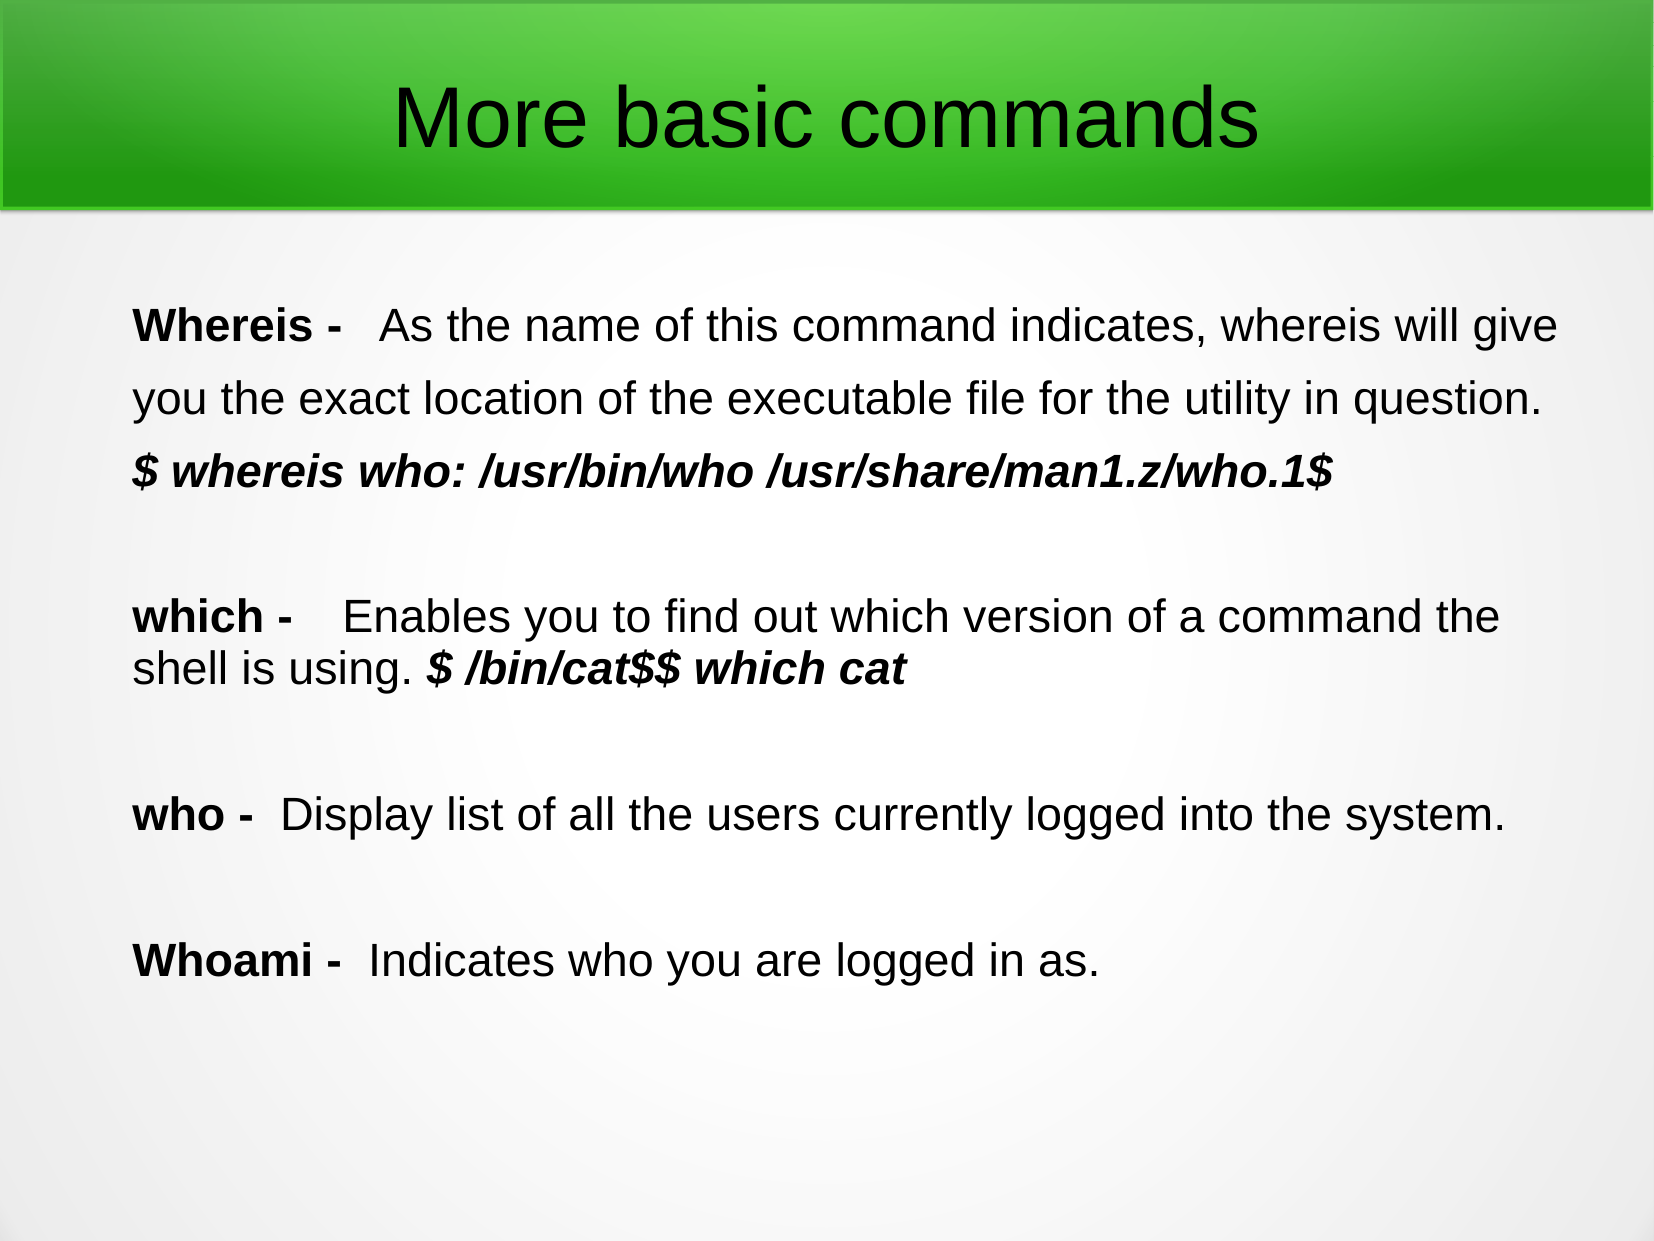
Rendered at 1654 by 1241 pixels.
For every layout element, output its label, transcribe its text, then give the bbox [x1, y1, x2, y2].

list Whereis - As the name of this command indicates, whereis will give you the exact location of the executable file for the utility in question. $ whereis who: /usr/bin/who /usr/share/man1.z/who.1$ which - Enables you to find out which version of a command the shell is using. $ /bin/cat$$ which cat who - Display list of all the users currently logged into the system. Whoami - Indicates who you are logged in as. [82, 299, 1571, 1019]
title More basic commands [82, 47, 1571, 189]
